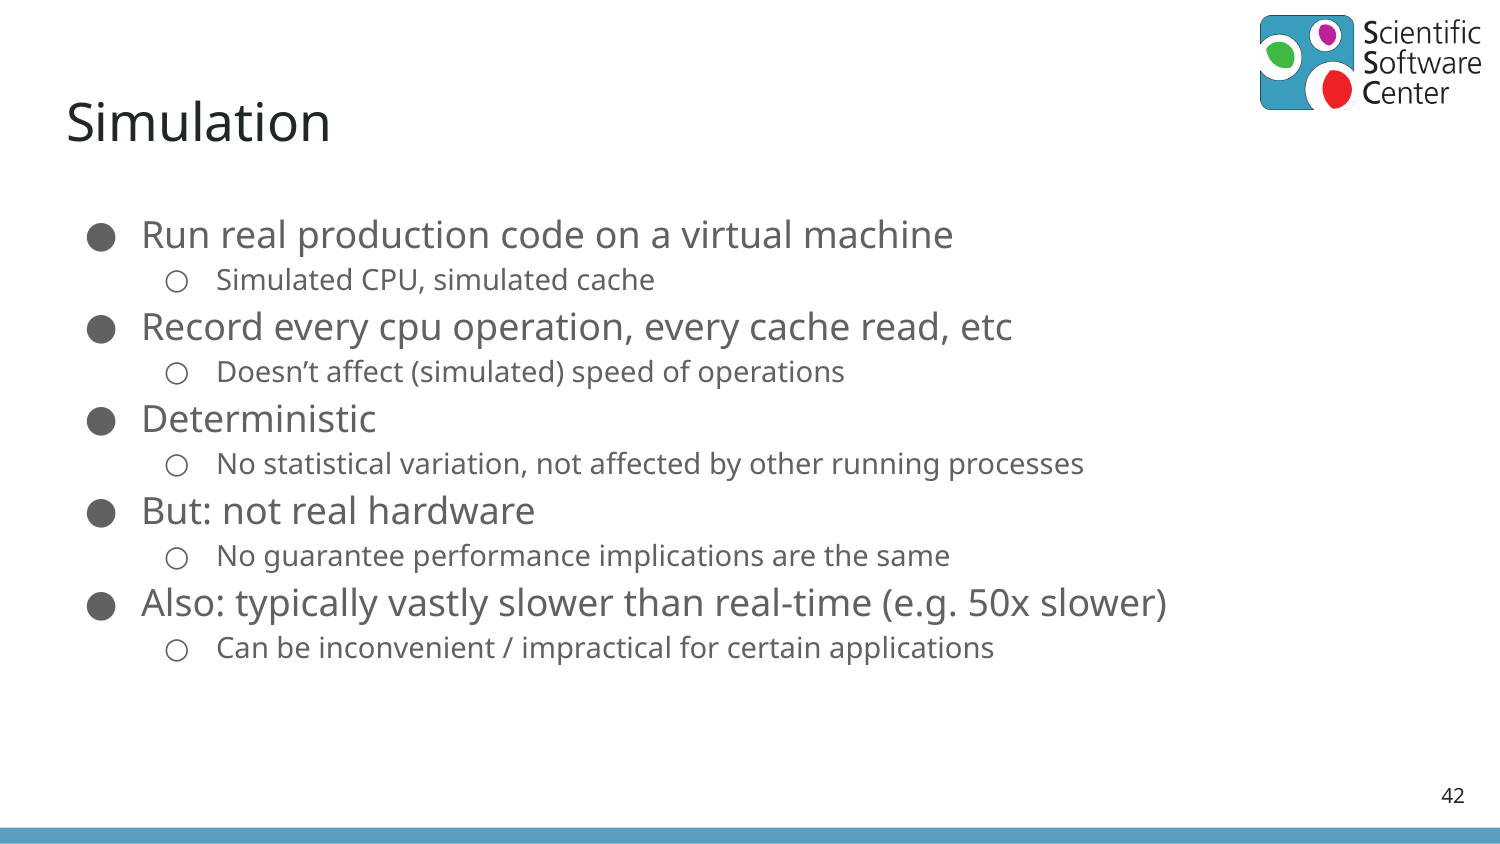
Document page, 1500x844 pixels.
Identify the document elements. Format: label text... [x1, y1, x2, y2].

title Simulation [51, 72, 1449, 167]
slide_number <number> [1389, 764, 1480, 830]
picture [1260, 15, 1481, 110]
list Run real production code on a virtual machine Simulated CPU, simulated cache Record every cpu operation, every cache read, etc Doesn’t affect (simulated) speed of operations Deterministic No statistical variation, not affected by other running processes But: not real hardware No guarantee performance implications are the same Also: typically vastly slower than real-time (e.g. 50x slower) Can be inconvenient / impractical for certain applications [51, 189, 1449, 750]
